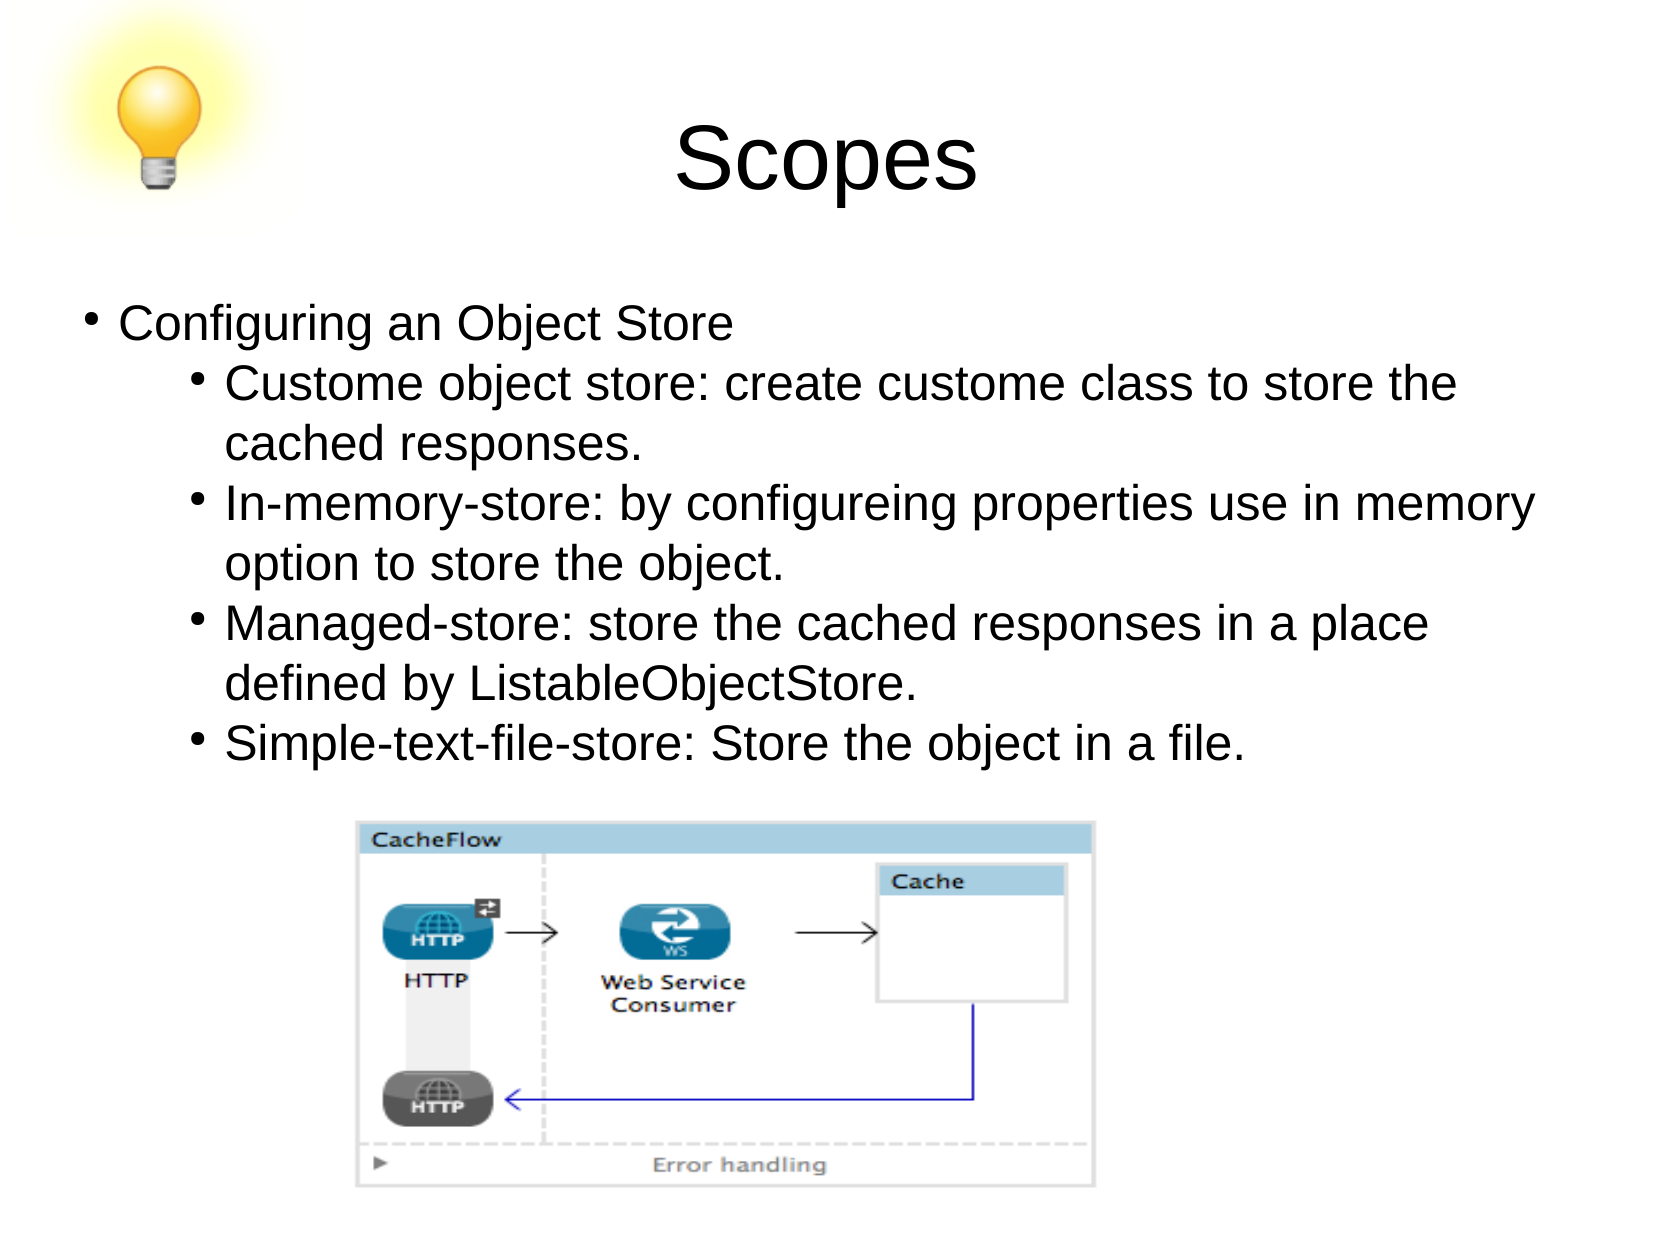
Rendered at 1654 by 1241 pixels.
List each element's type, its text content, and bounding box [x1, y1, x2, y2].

text_box Scopes [82, 49, 1571, 257]
text_box Configuring an Object Store Custome object store: create custome class to store the cached responses. In-memory-store: by configureing properties use in memory option to store the object. Managed-store: store the cached responses in a place defined by ListableObjectStore. Simple-text-file-store: Store the object in a file. [82, 290, 1571, 1010]
picture [7, 0, 307, 237]
picture [349, 814, 1099, 1193]
